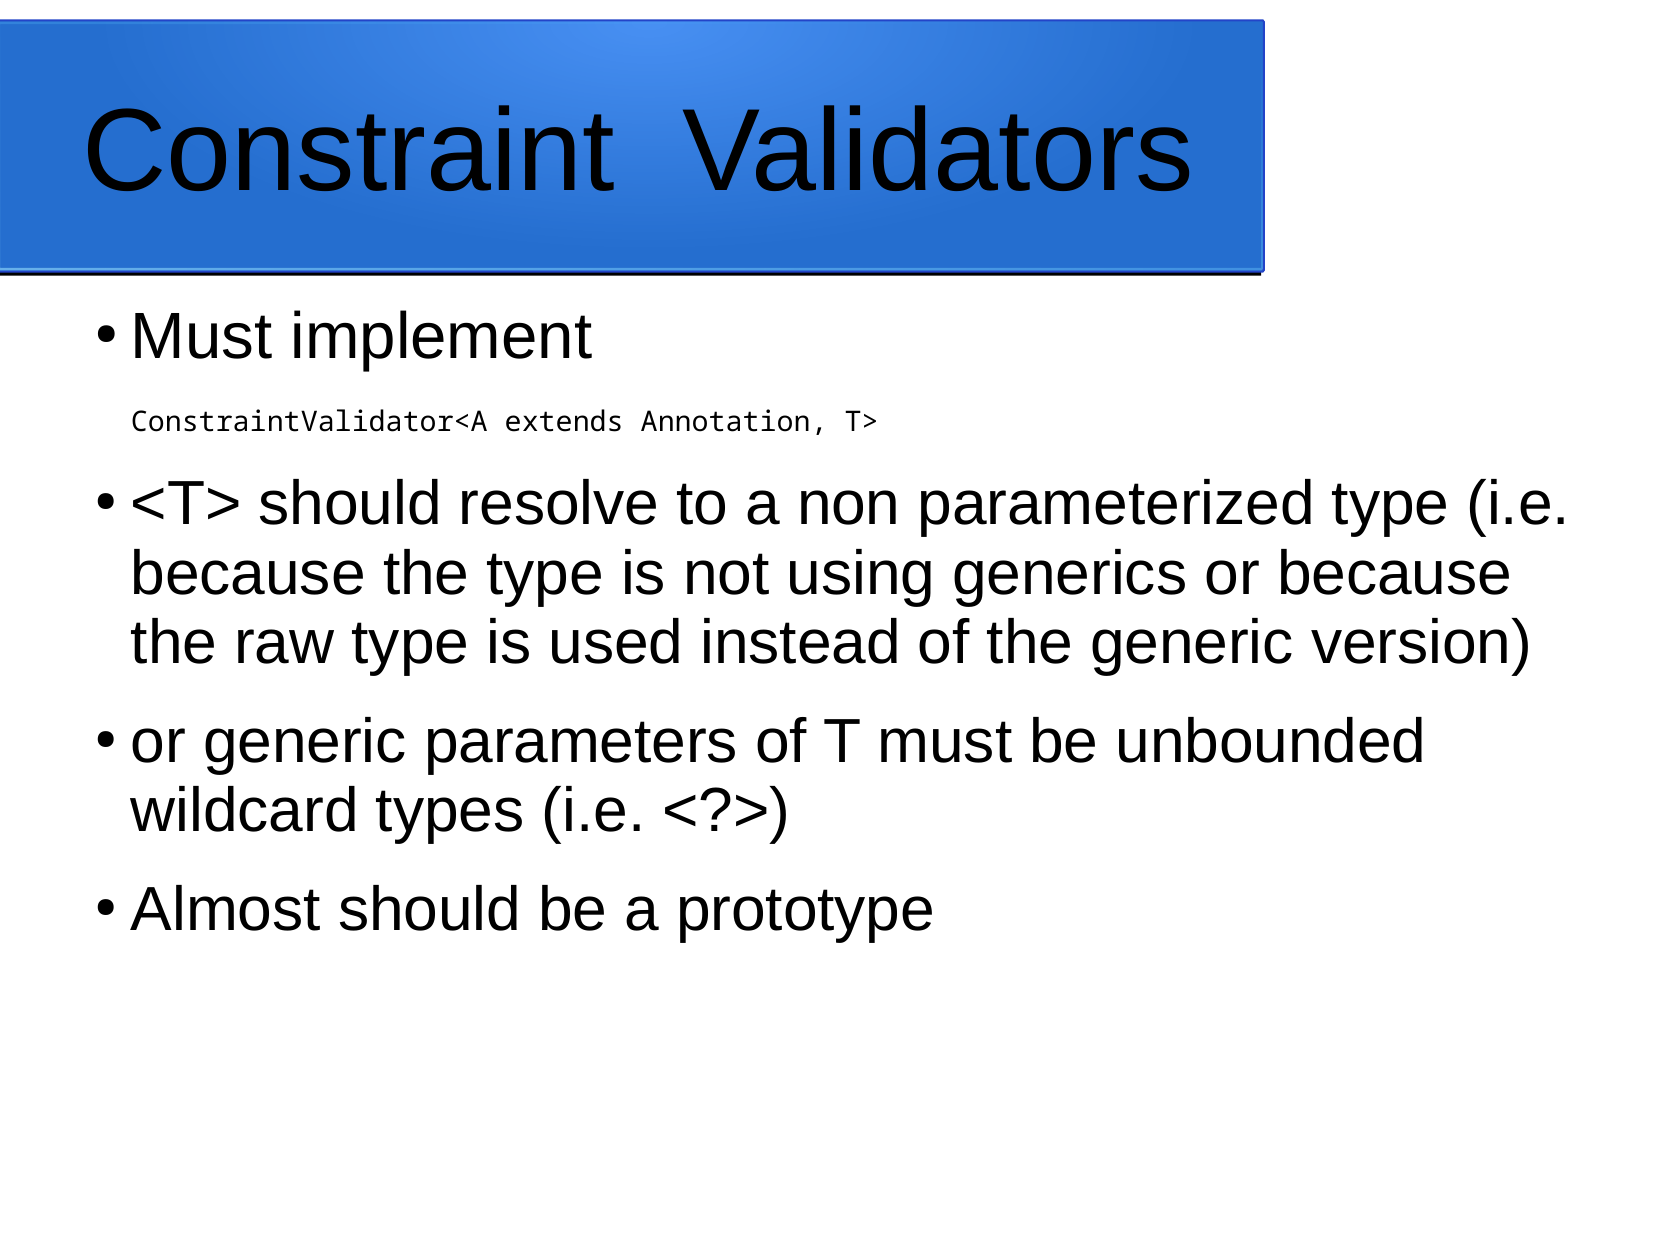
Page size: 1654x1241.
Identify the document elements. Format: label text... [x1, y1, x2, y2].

title Constraint Validators [82, 47, 1235, 252]
list Must implement ConstraintValidator<A extends Annotation, T> <T> should resolve to a non parameterized type (i.e. because the type is not using generics or because the raw type is used instead of the generic version) or generic parameters of T must be unbounded wildcard types (i.e. <?>) Almost should be a prototype [82, 299, 1571, 1019]
